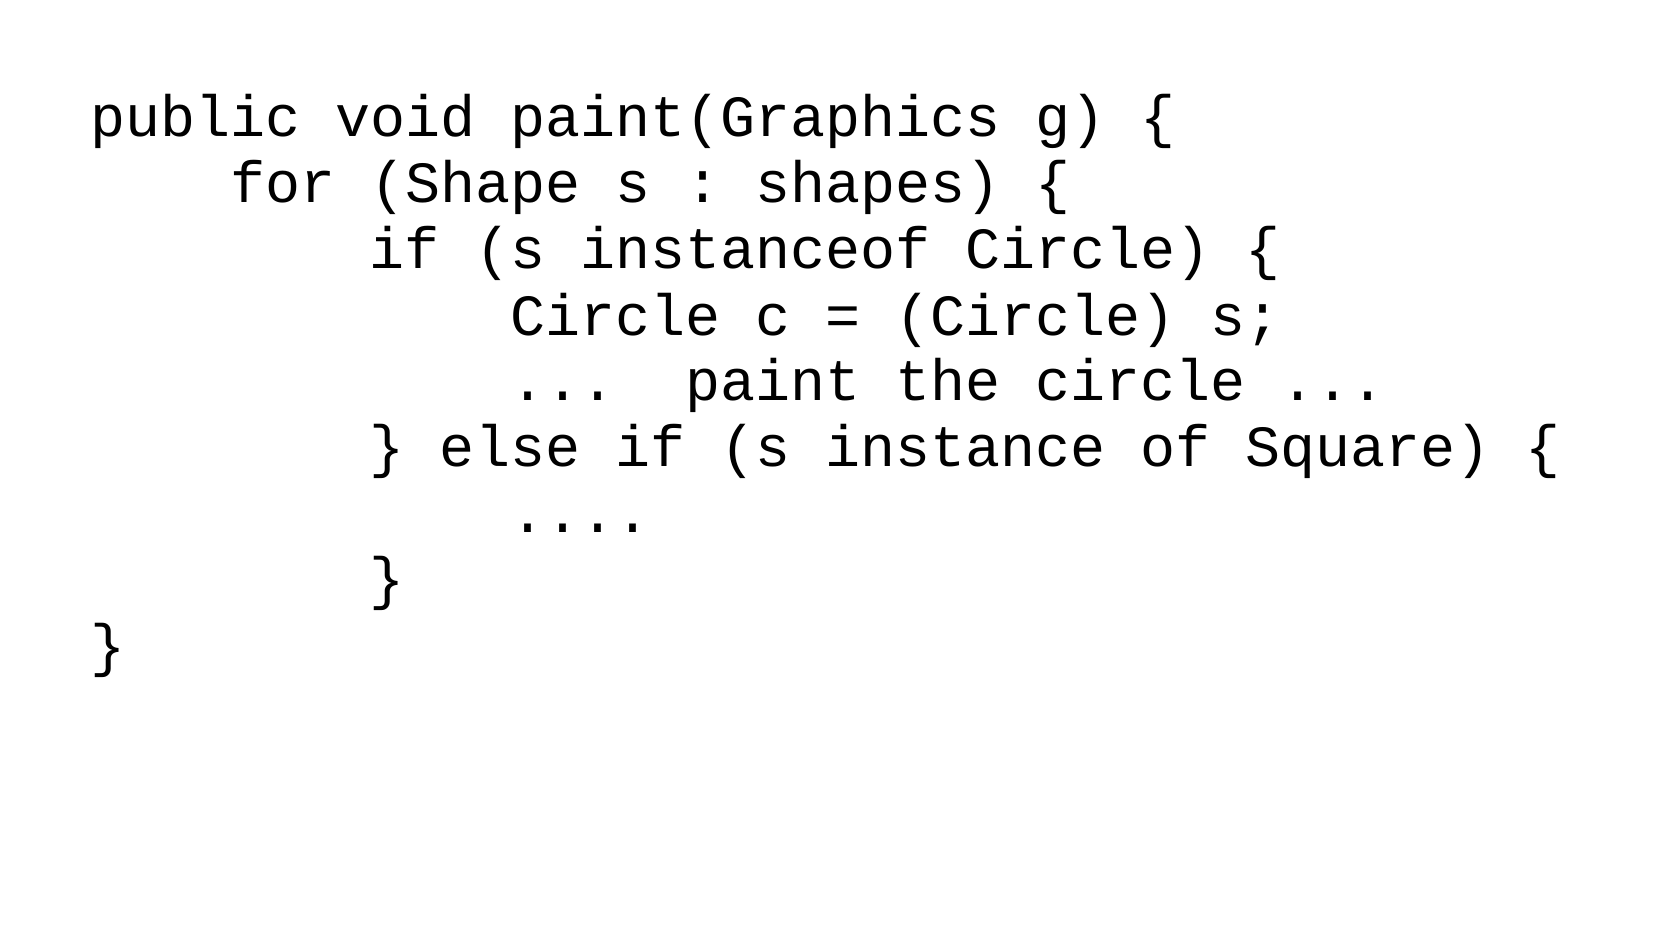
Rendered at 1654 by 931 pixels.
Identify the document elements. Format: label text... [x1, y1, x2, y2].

text_box public void paint(Graphics g) { for (Shape s : shapes) { if (s instanceof Circle) { Circle c = (Circle) s; ... paint the circle ... } else if (s instance of Square) { .... } } [75, 80, 1576, 691]
